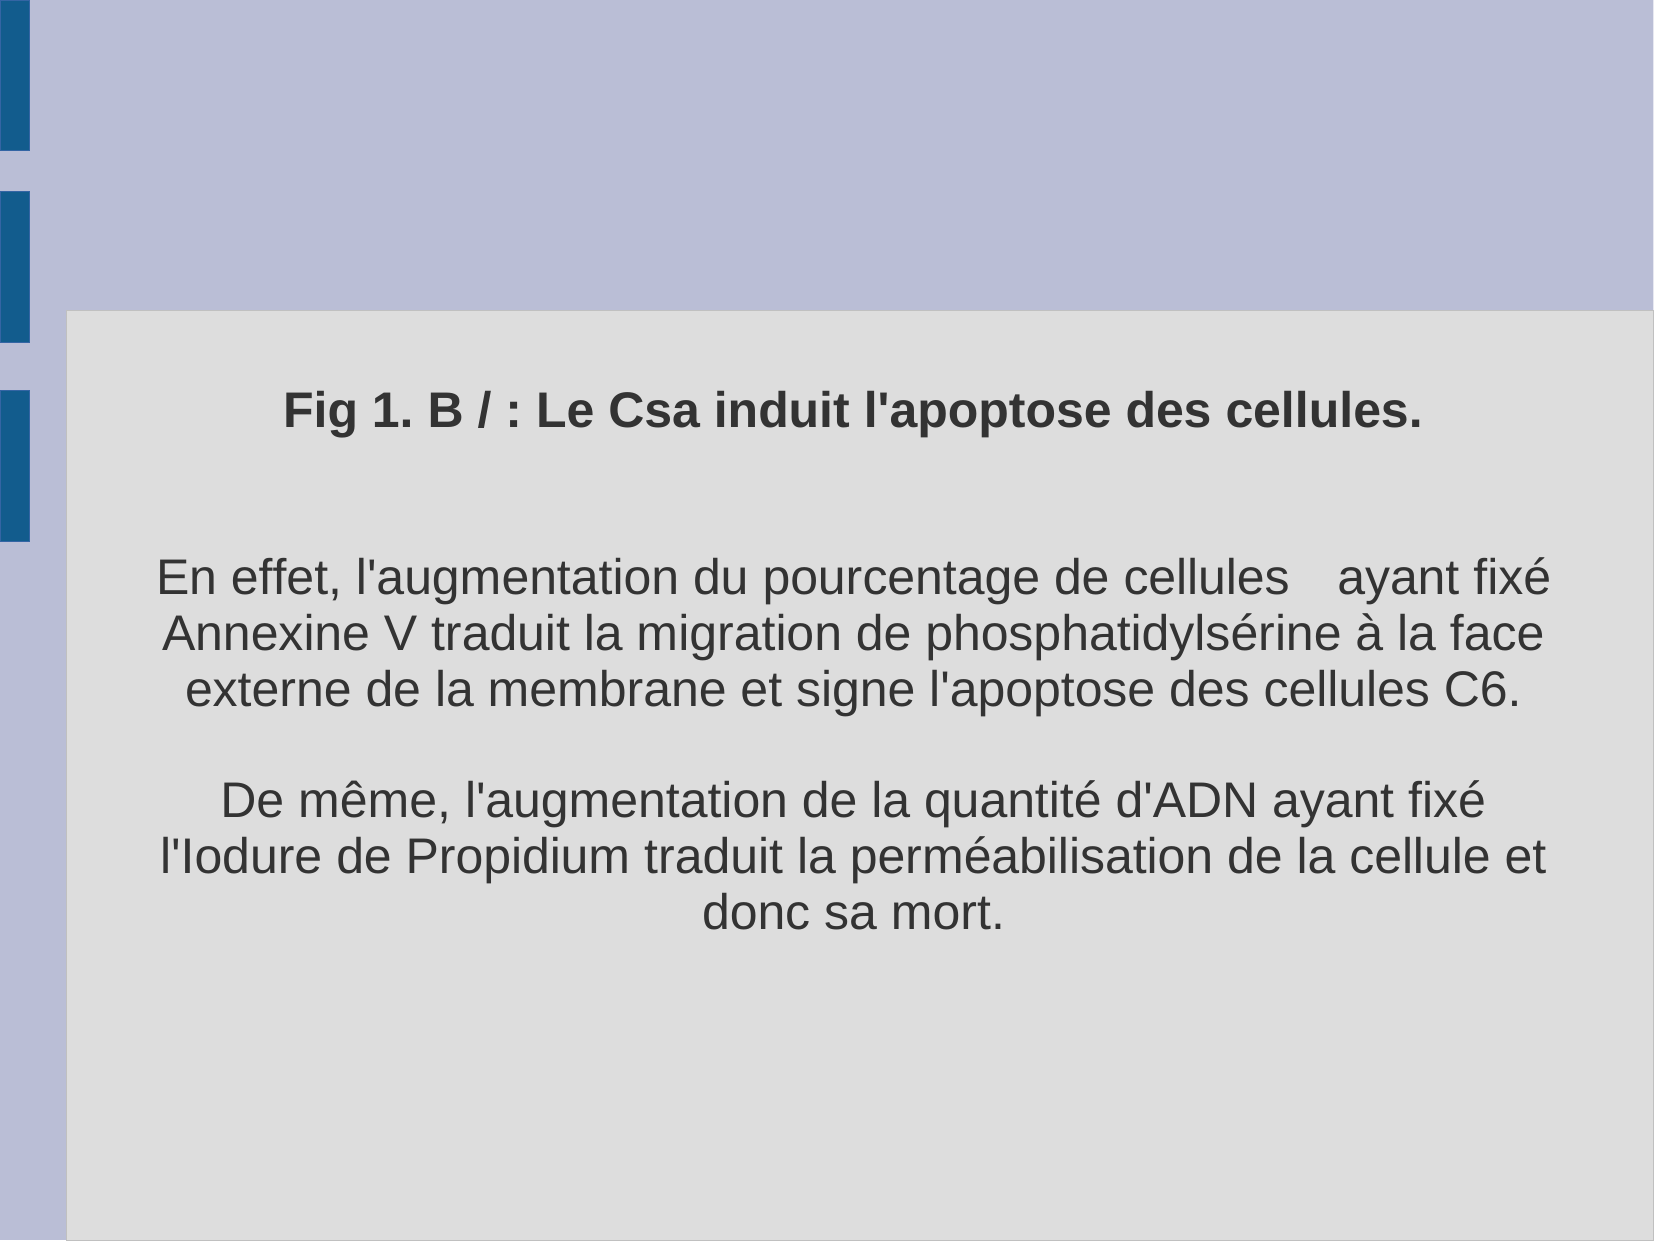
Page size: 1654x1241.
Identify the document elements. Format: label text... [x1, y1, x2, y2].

title Fig 1. B / : Le Csa induit l'apoptose des cellules. En effet, l'augmentation du pourcentage de cellules ayant fixé Annexine V traduit la migration de phosphatidylsérine à la face externe de la membrane et signe l'apoptose des cellules C6. De même, l'augmentation de la quantité d'ADN ayant fixé l'Iodure de Propidium traduit la perméabilisation de la cellule et donc sa mort. [147, 373, 1560, 949]
